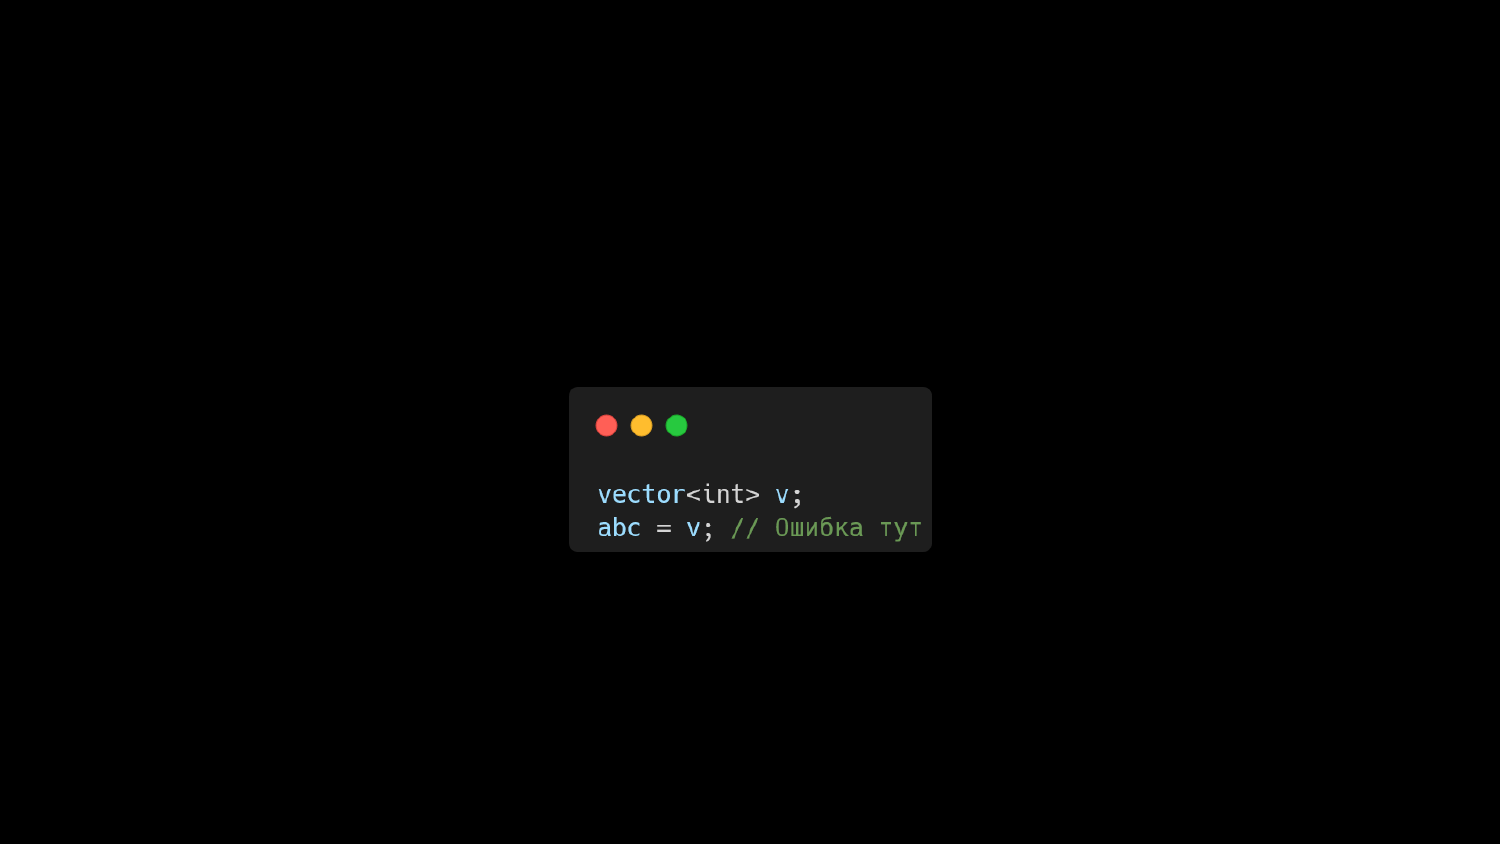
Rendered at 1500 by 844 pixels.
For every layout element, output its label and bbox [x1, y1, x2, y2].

picture [470, 288, 1030, 650]
